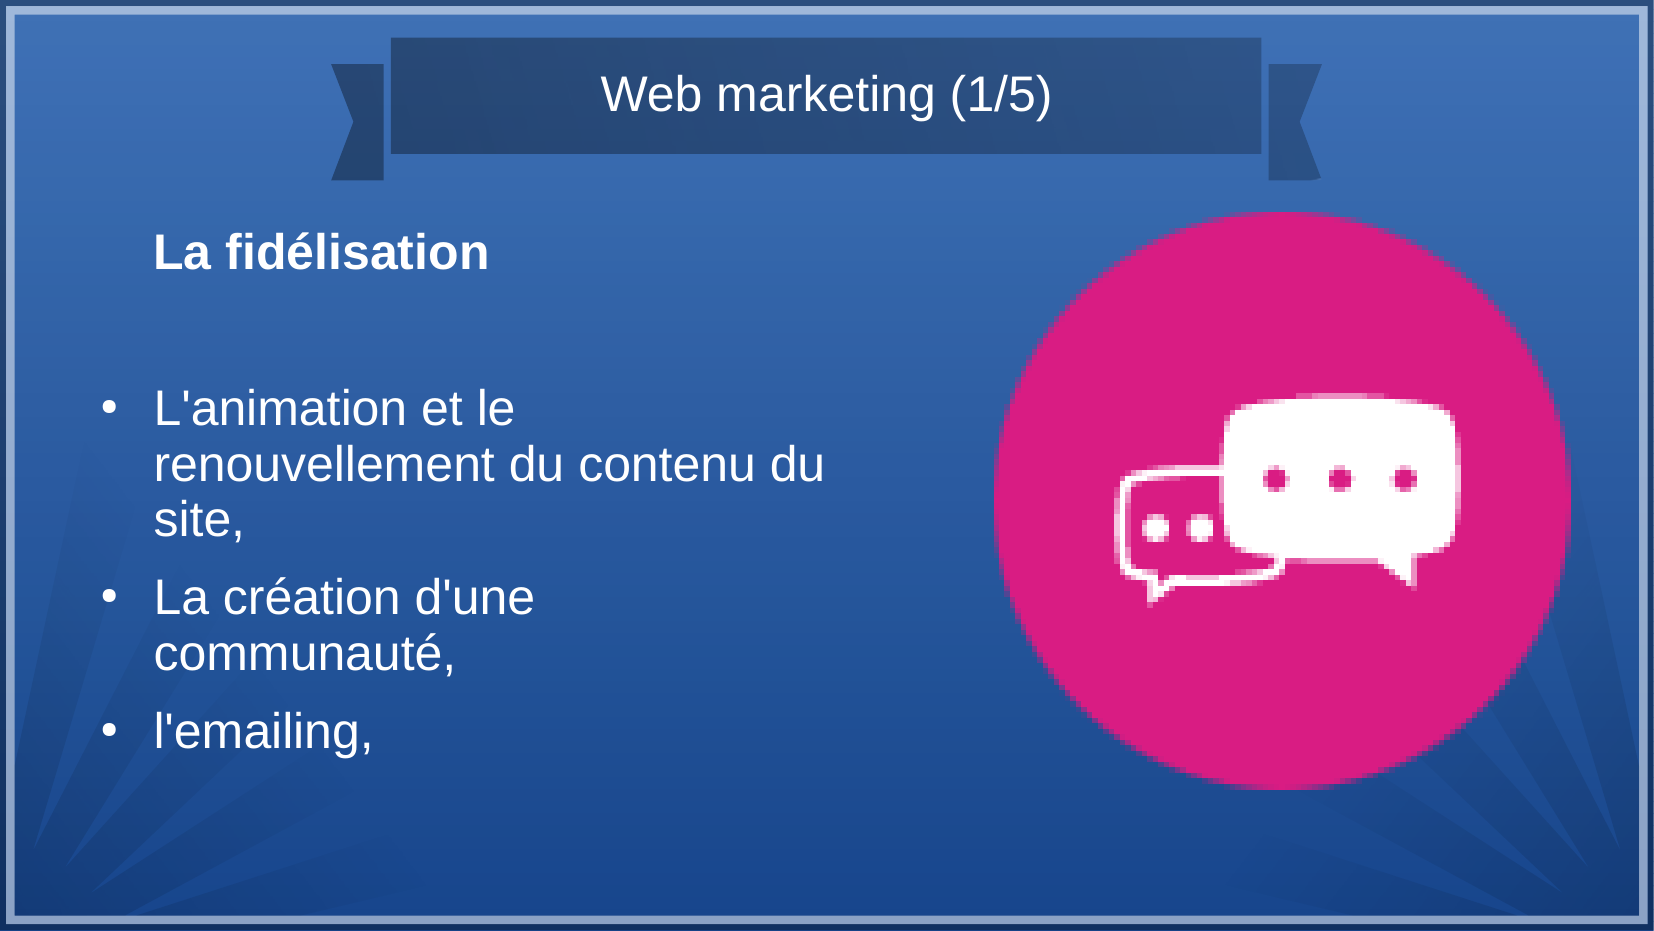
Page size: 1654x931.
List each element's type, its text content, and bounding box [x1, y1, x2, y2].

list La fidélisation L'animation et le renouvellement du contenu du site, La création d'une communauté, l'emailing, [82, 224, 851, 848]
picture [994, 212, 1571, 790]
title Web marketing (1/5) [389, 35, 1264, 154]
